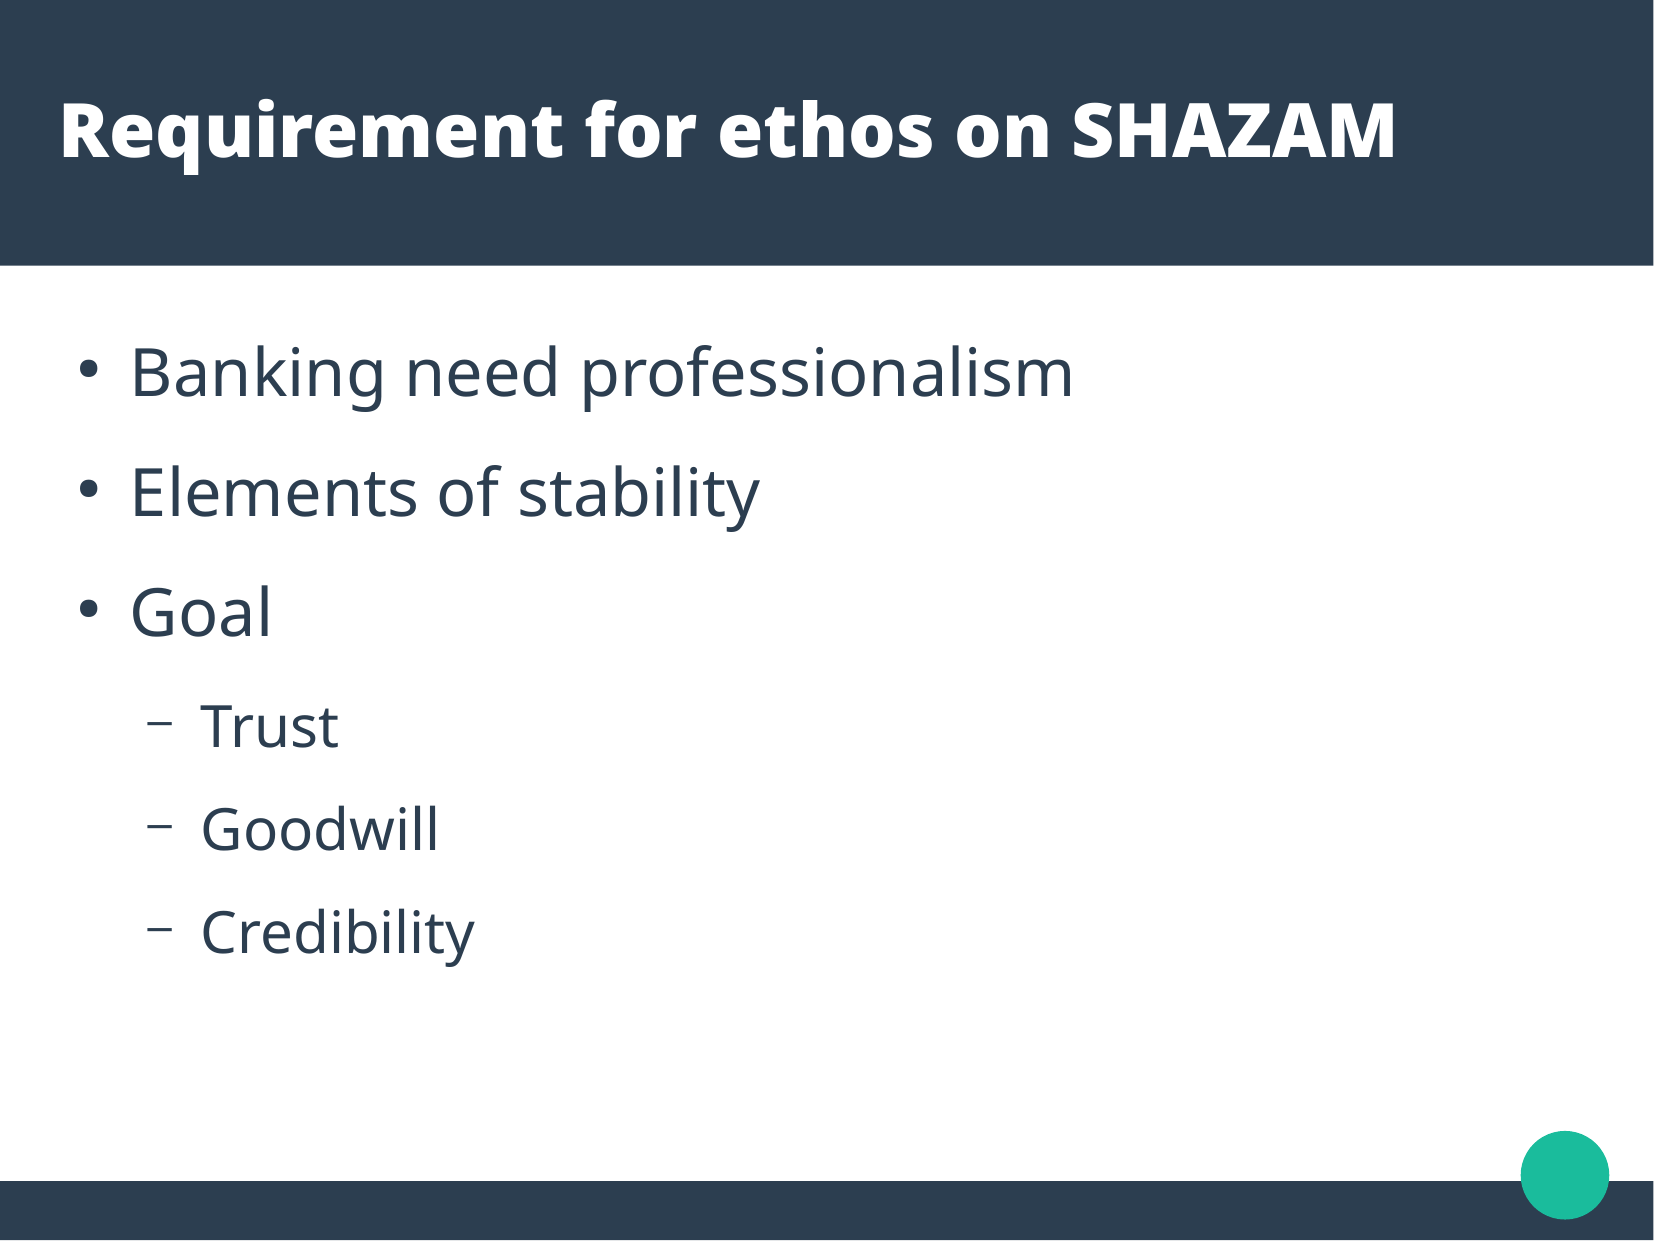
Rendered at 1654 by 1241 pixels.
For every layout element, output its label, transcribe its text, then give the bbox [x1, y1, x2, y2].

list Banking need professionalism Elements of stability Goal Trust Goodwill Credibility [59, 324, 1595, 1152]
title Requirement for ethos on SHAZAM [59, 49, 1595, 207]
